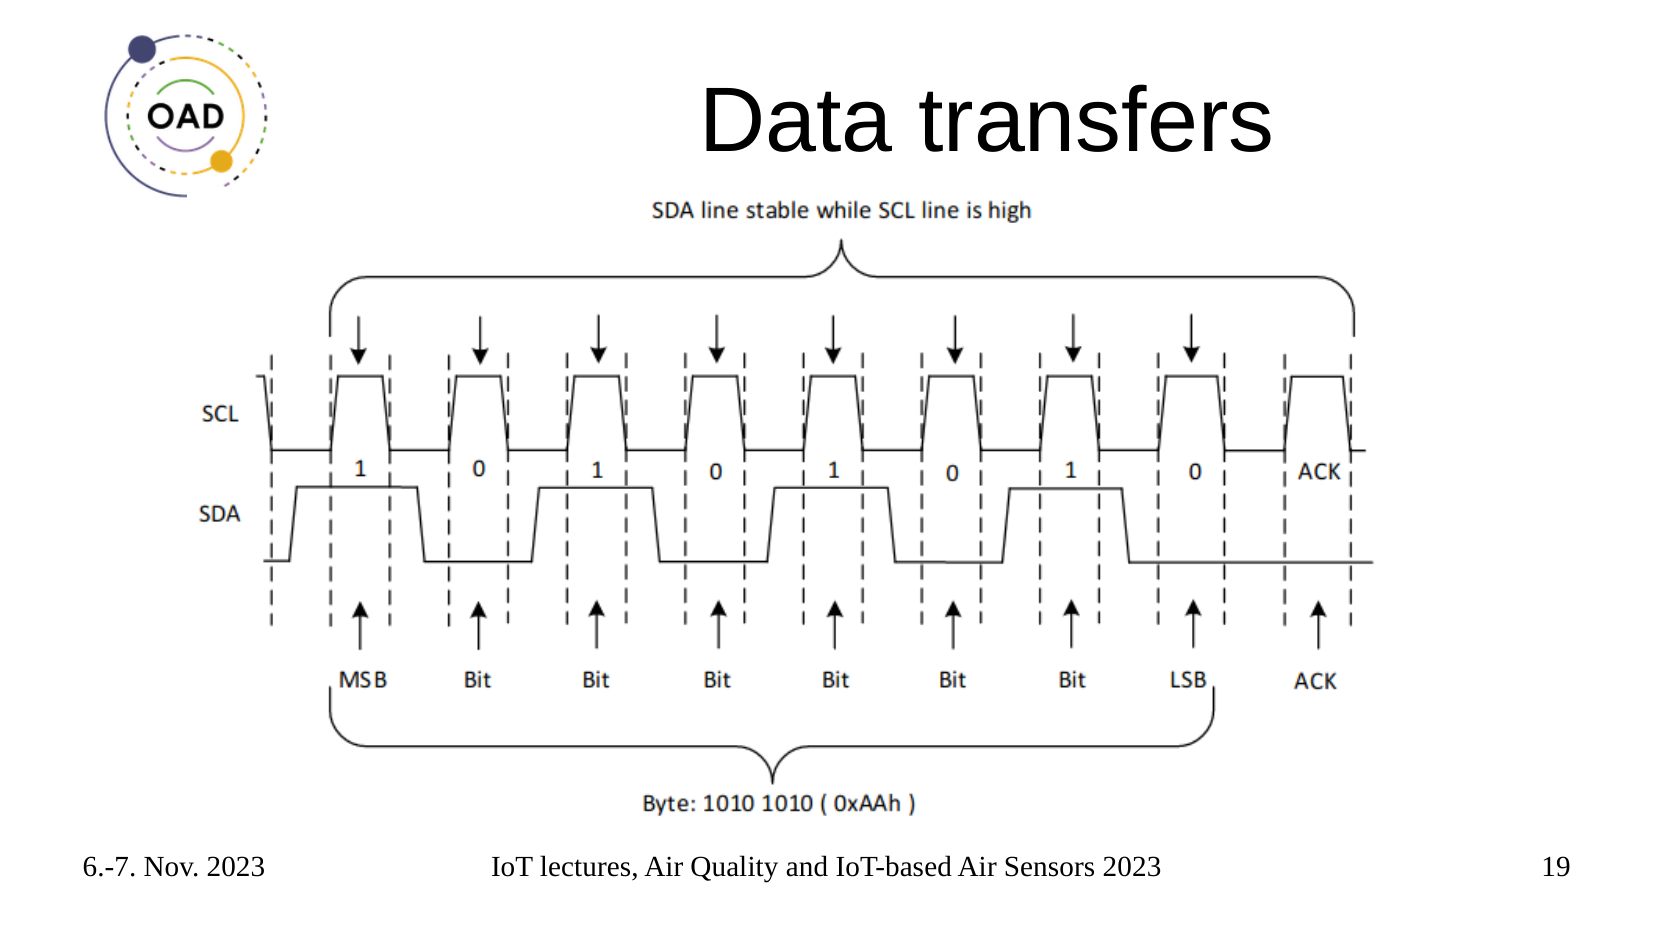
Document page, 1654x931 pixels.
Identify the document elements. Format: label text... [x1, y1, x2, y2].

picture [64, 20, 1471, 827]
title Data transfers [403, 37, 1571, 193]
